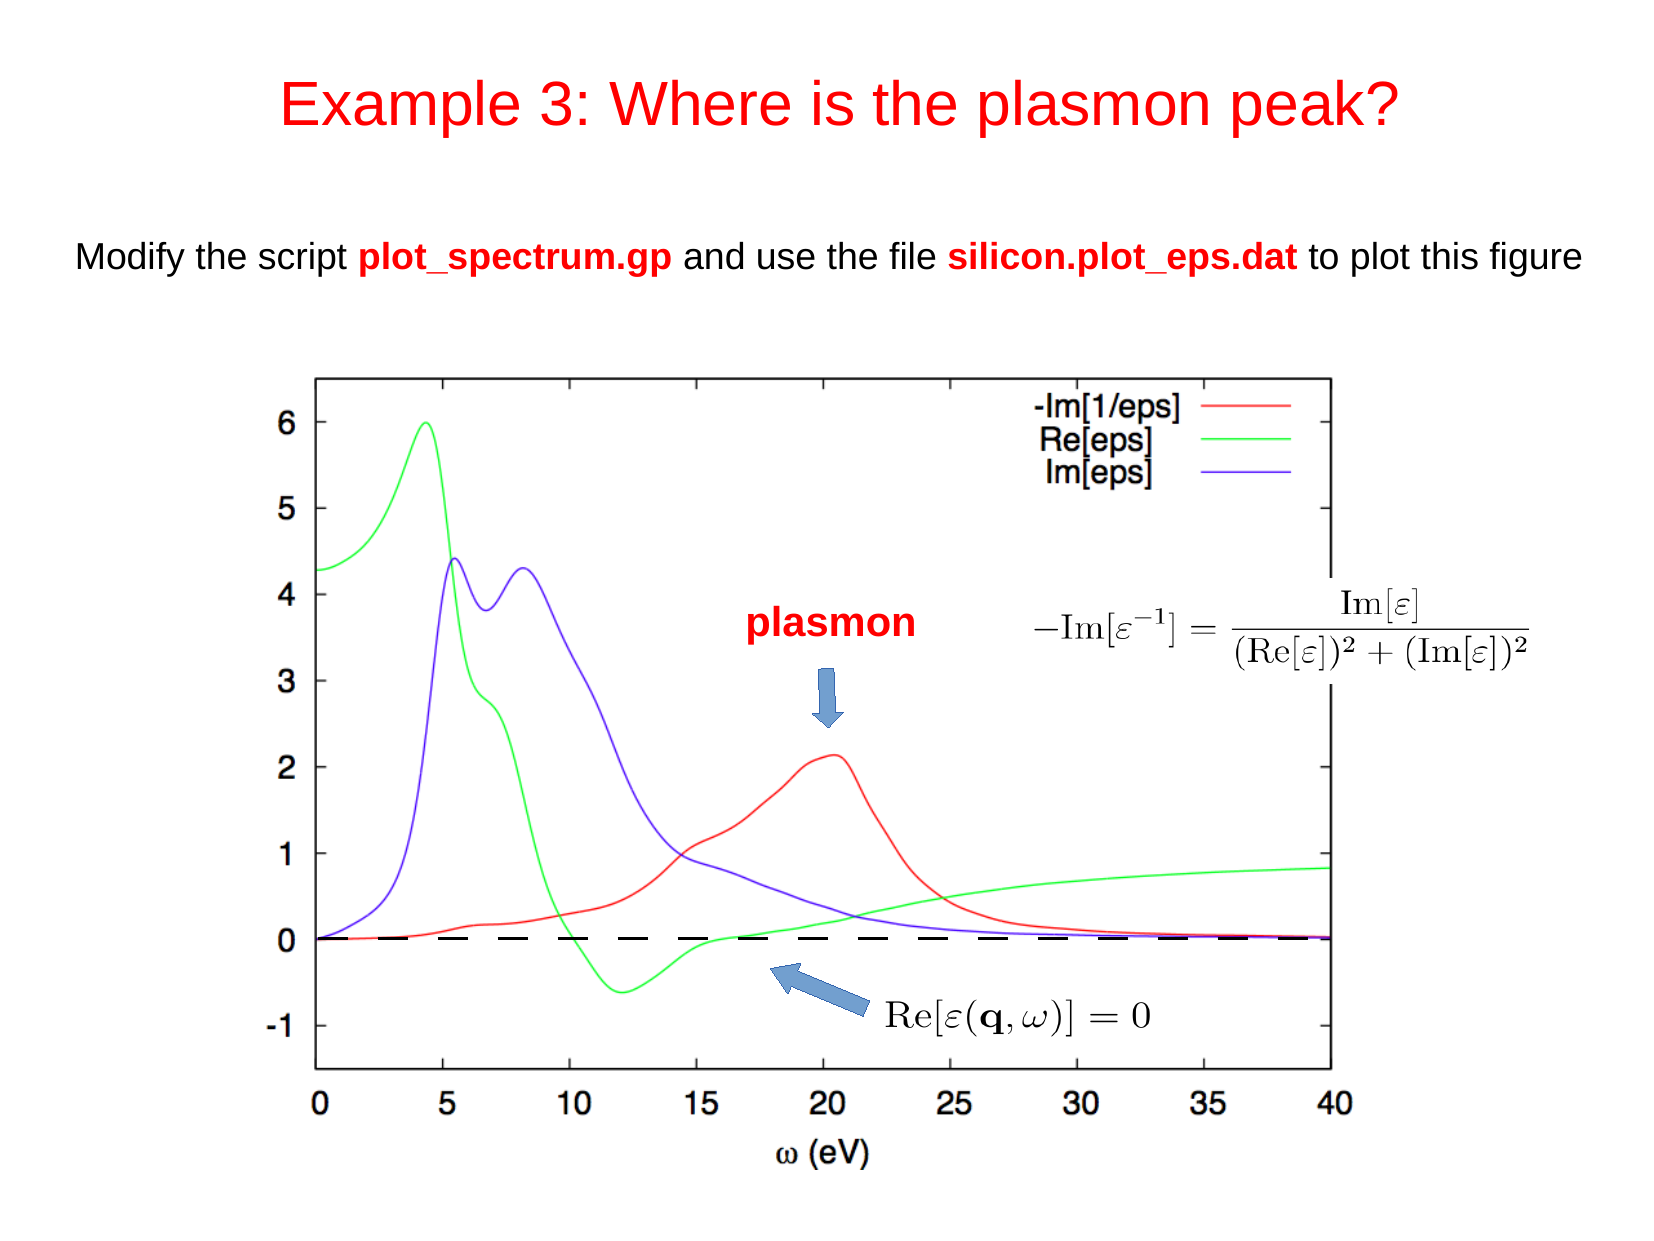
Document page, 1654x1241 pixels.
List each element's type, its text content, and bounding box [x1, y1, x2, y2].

text_box [770, 963, 870, 1017]
picture [255, 353, 1548, 1171]
list plasmon [674, 598, 960, 714]
text_box Modify the script plot_spectrum.gp and use the file silicon.plot_eps.dat to plot this figure [60, 228, 1599, 286]
text_box [812, 714, 842, 728]
title Example 3: Where is the plasmon peak? [85, 32, 1574, 175]
